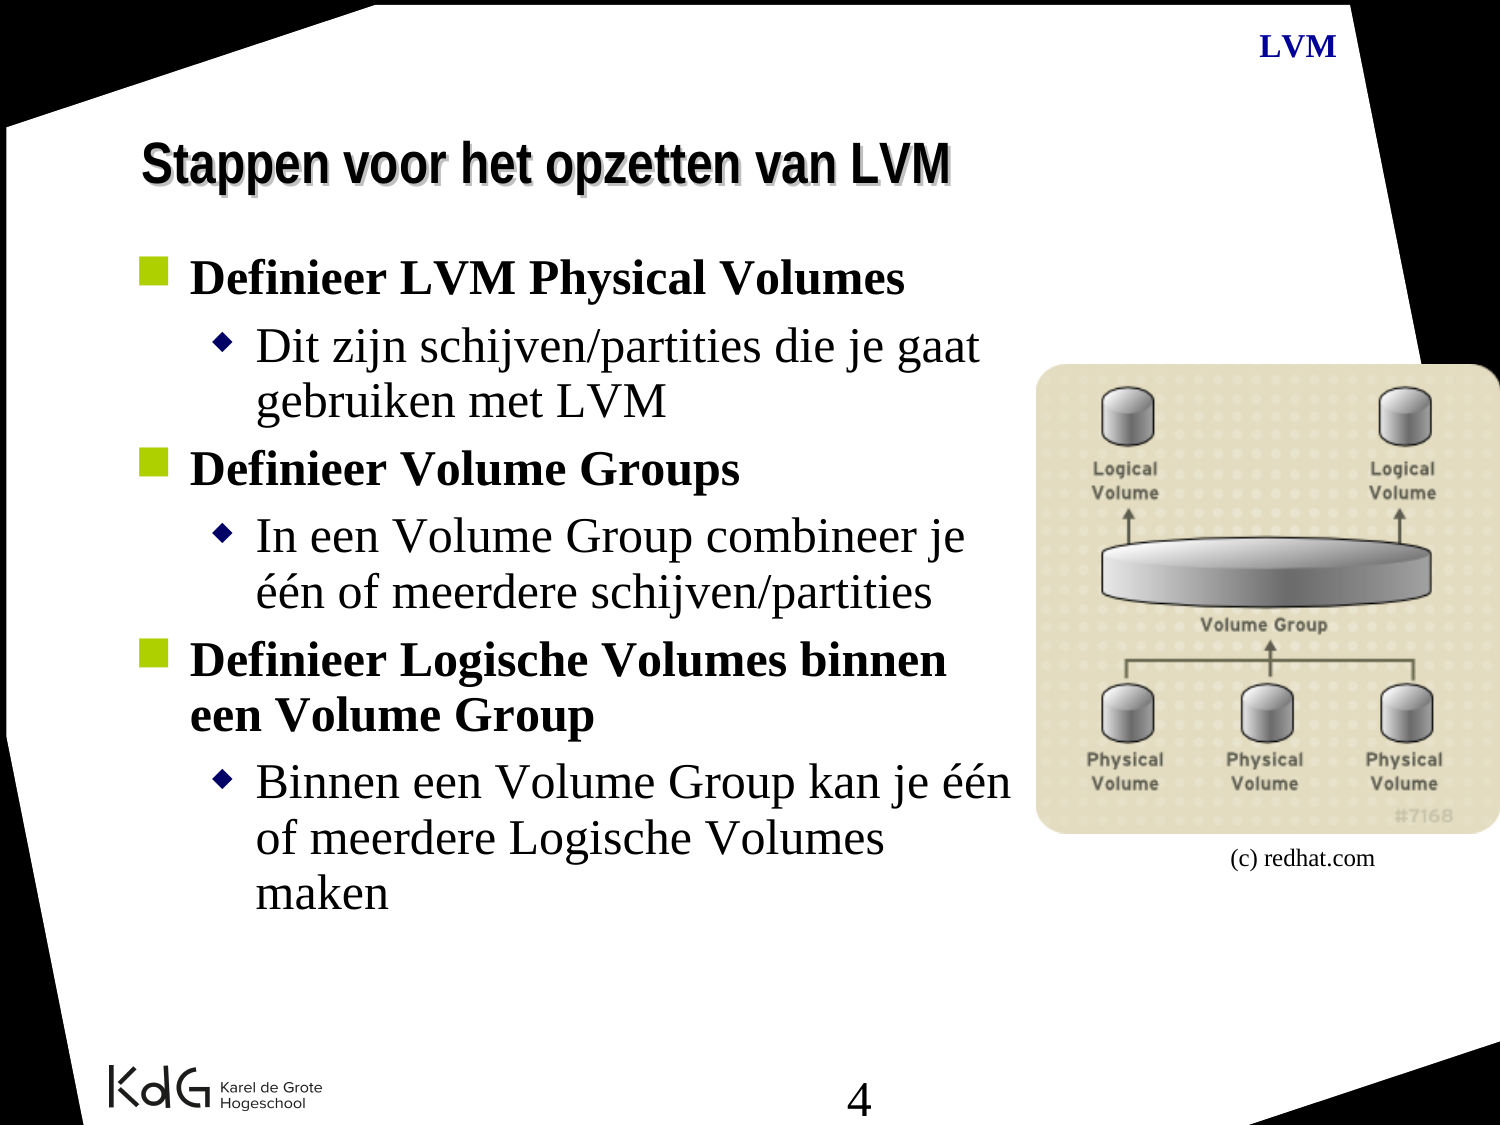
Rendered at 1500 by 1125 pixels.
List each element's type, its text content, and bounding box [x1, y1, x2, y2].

list Definieer LVM Physical Volumes Dit zijn schijven/partities die je gaat gebruiken met LVM Definieer Volume Groups In een Volume Group combineer je één of meerdere schijven/partities Definieer Logische Volumes binnen een Volume Group Binnen een Volume Group kan je één of meerdere Logische Volumes maken [135, 249, 1027, 1050]
picture [1036, 364, 1500, 834]
picture [109, 1065, 322, 1111]
text_box (c) redhat.com [1215, 834, 1391, 879]
title Stappen voor het opzetten van LVM [141, 72, 1447, 253]
